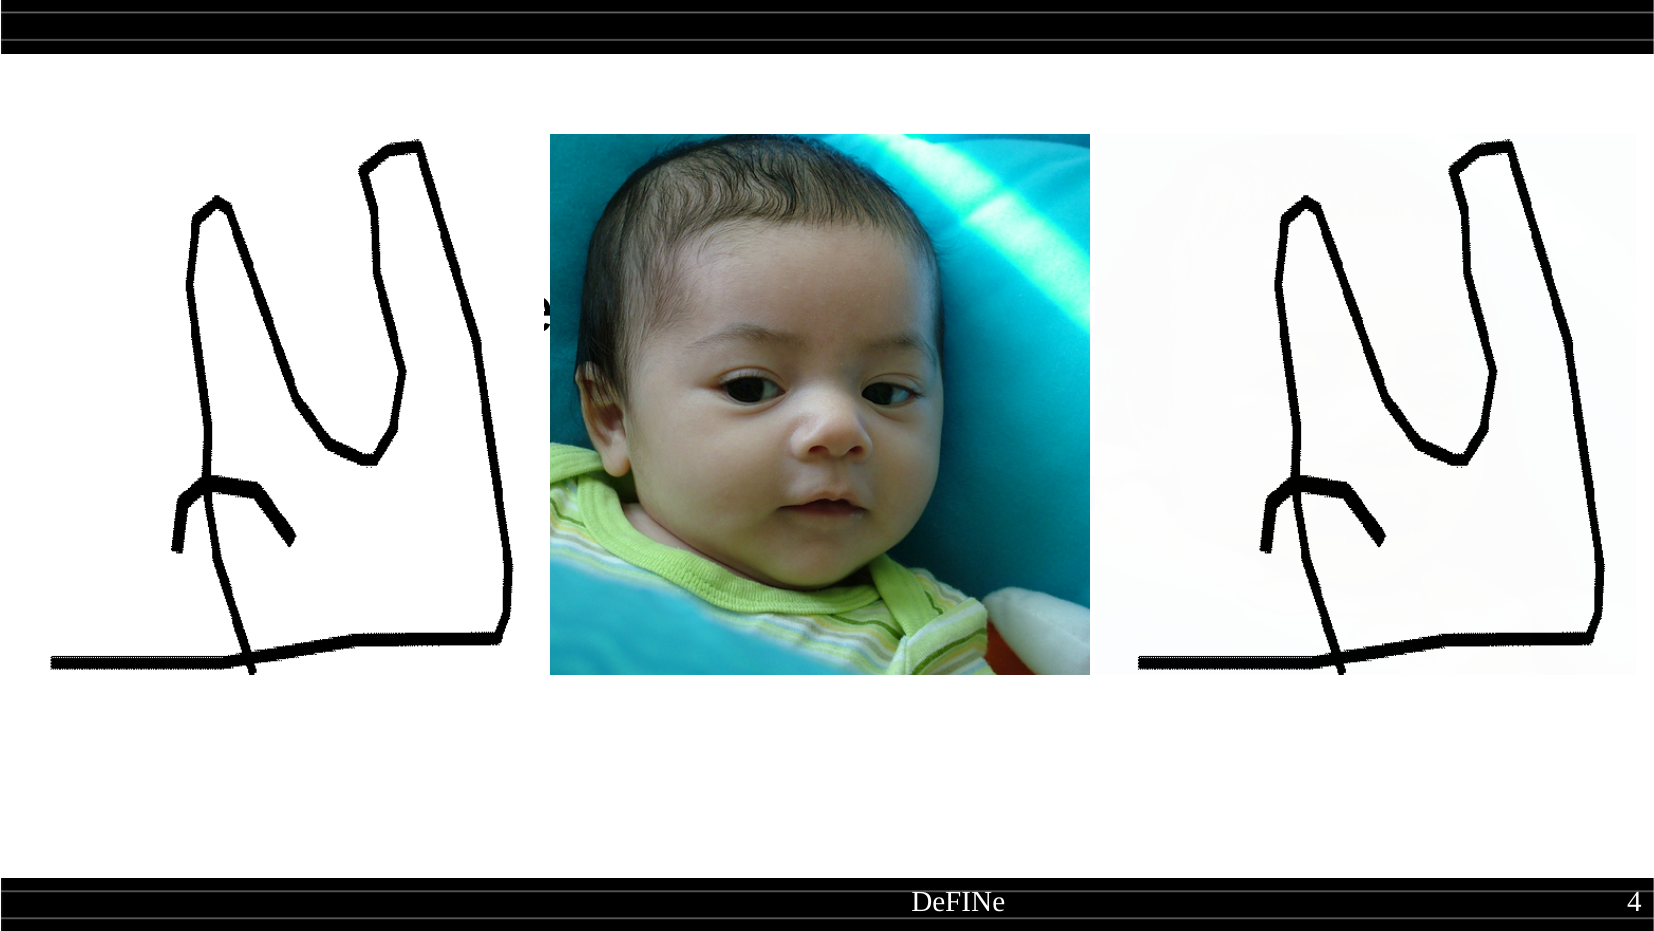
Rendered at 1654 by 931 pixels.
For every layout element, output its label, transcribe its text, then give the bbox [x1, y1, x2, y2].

list Trainingsdaten: Flickr-Faces-HQ Dataset (FFHQ) Masken: QD-IMD: Quick Draw Irregular Mask Dataset [82, 271, 1571, 758]
picture [550, 134, 1636, 676]
picture [1, 878, 1654, 931]
title Daten [82, 92, 1571, 249]
picture [3, 134, 544, 676]
picture [1, 0, 1654, 54]
